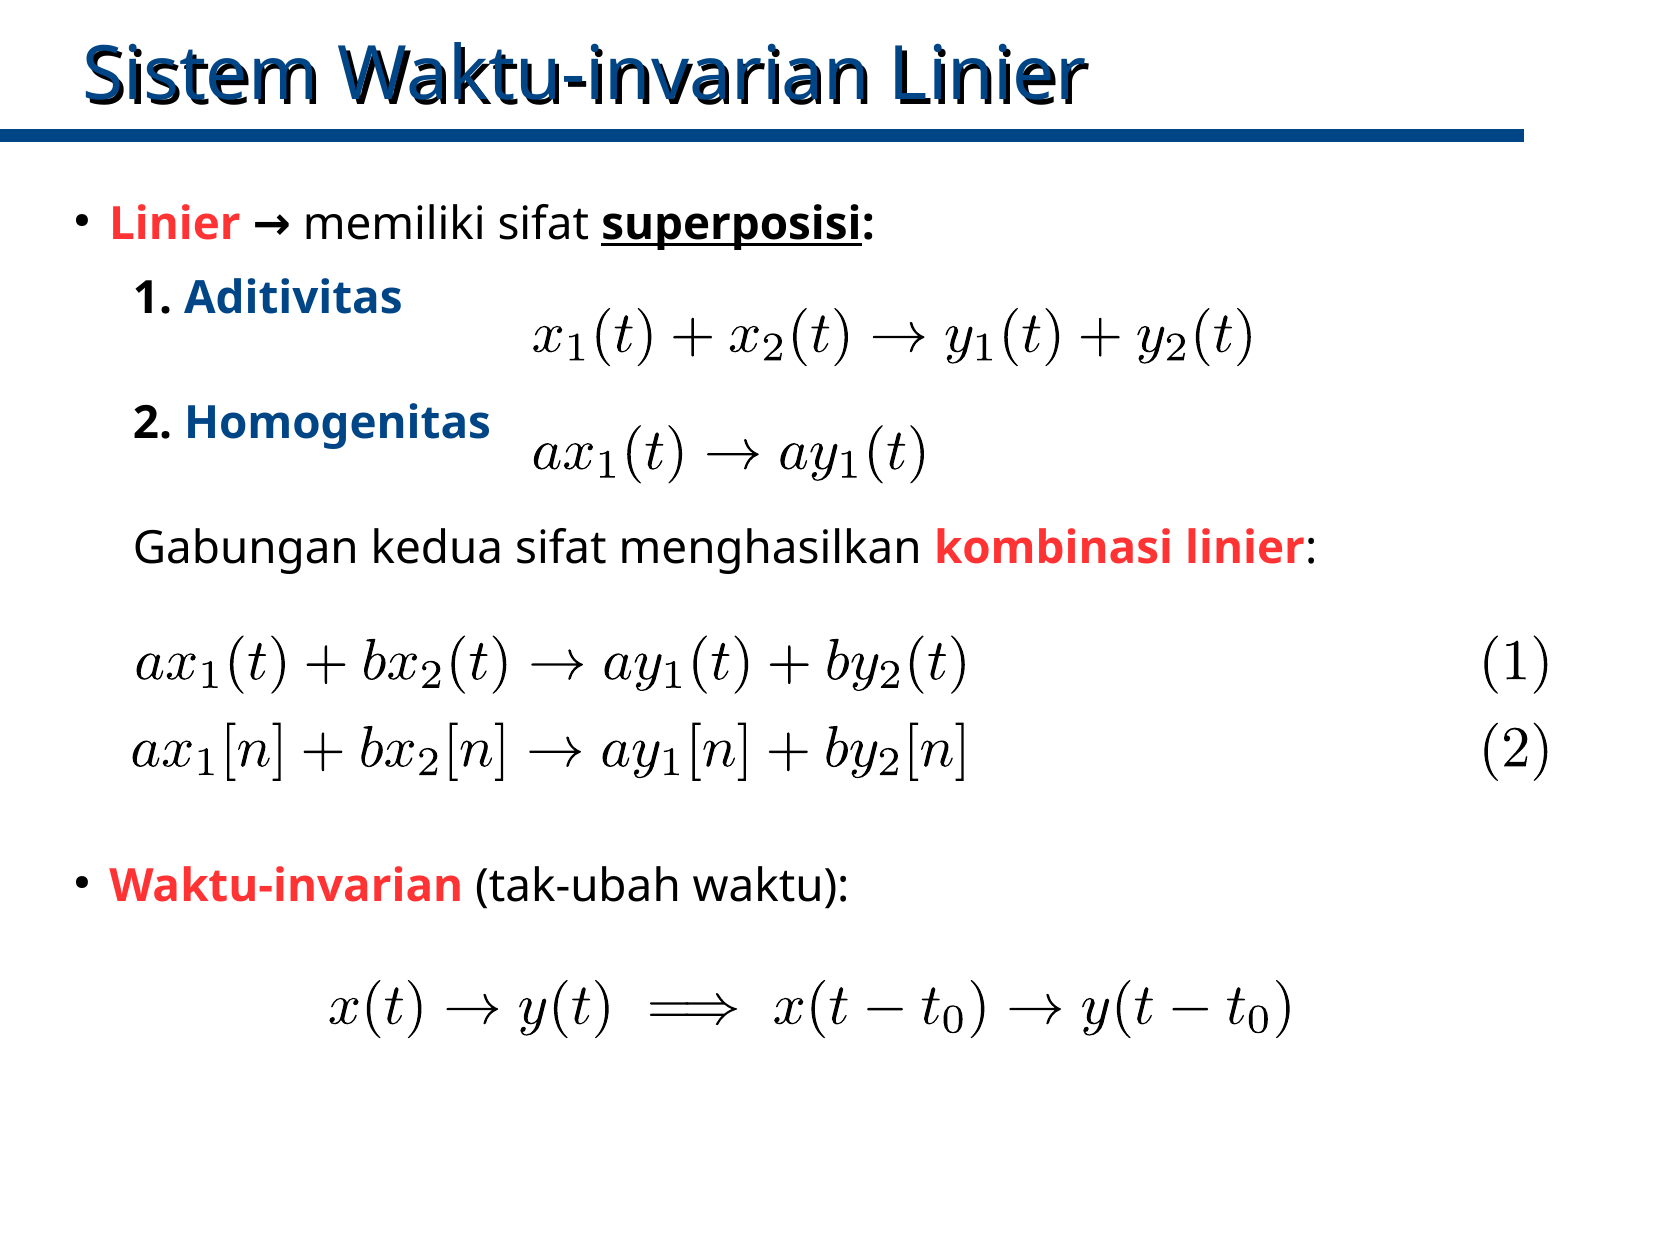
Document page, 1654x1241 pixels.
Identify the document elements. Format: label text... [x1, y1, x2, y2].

text_box Sistem Waktu-invarian Linier [82, 14, 1441, 128]
text_box Waktu-invarian (tak-ubah waktu): [59, 844, 872, 930]
text_box [531, 425, 930, 484]
text_box [531, 307, 1257, 367]
text_box [0, 129, 1524, 142]
text_box Aditivitas Homogenitas Gabungan kedua sifat menghasilkan kombinasi linier: [118, 194, 1536, 625]
text_box [327, 979, 1296, 1039]
text_box [130, 635, 1553, 782]
text_box Linier → memiliki sifat superposisi: [59, 183, 856, 269]
